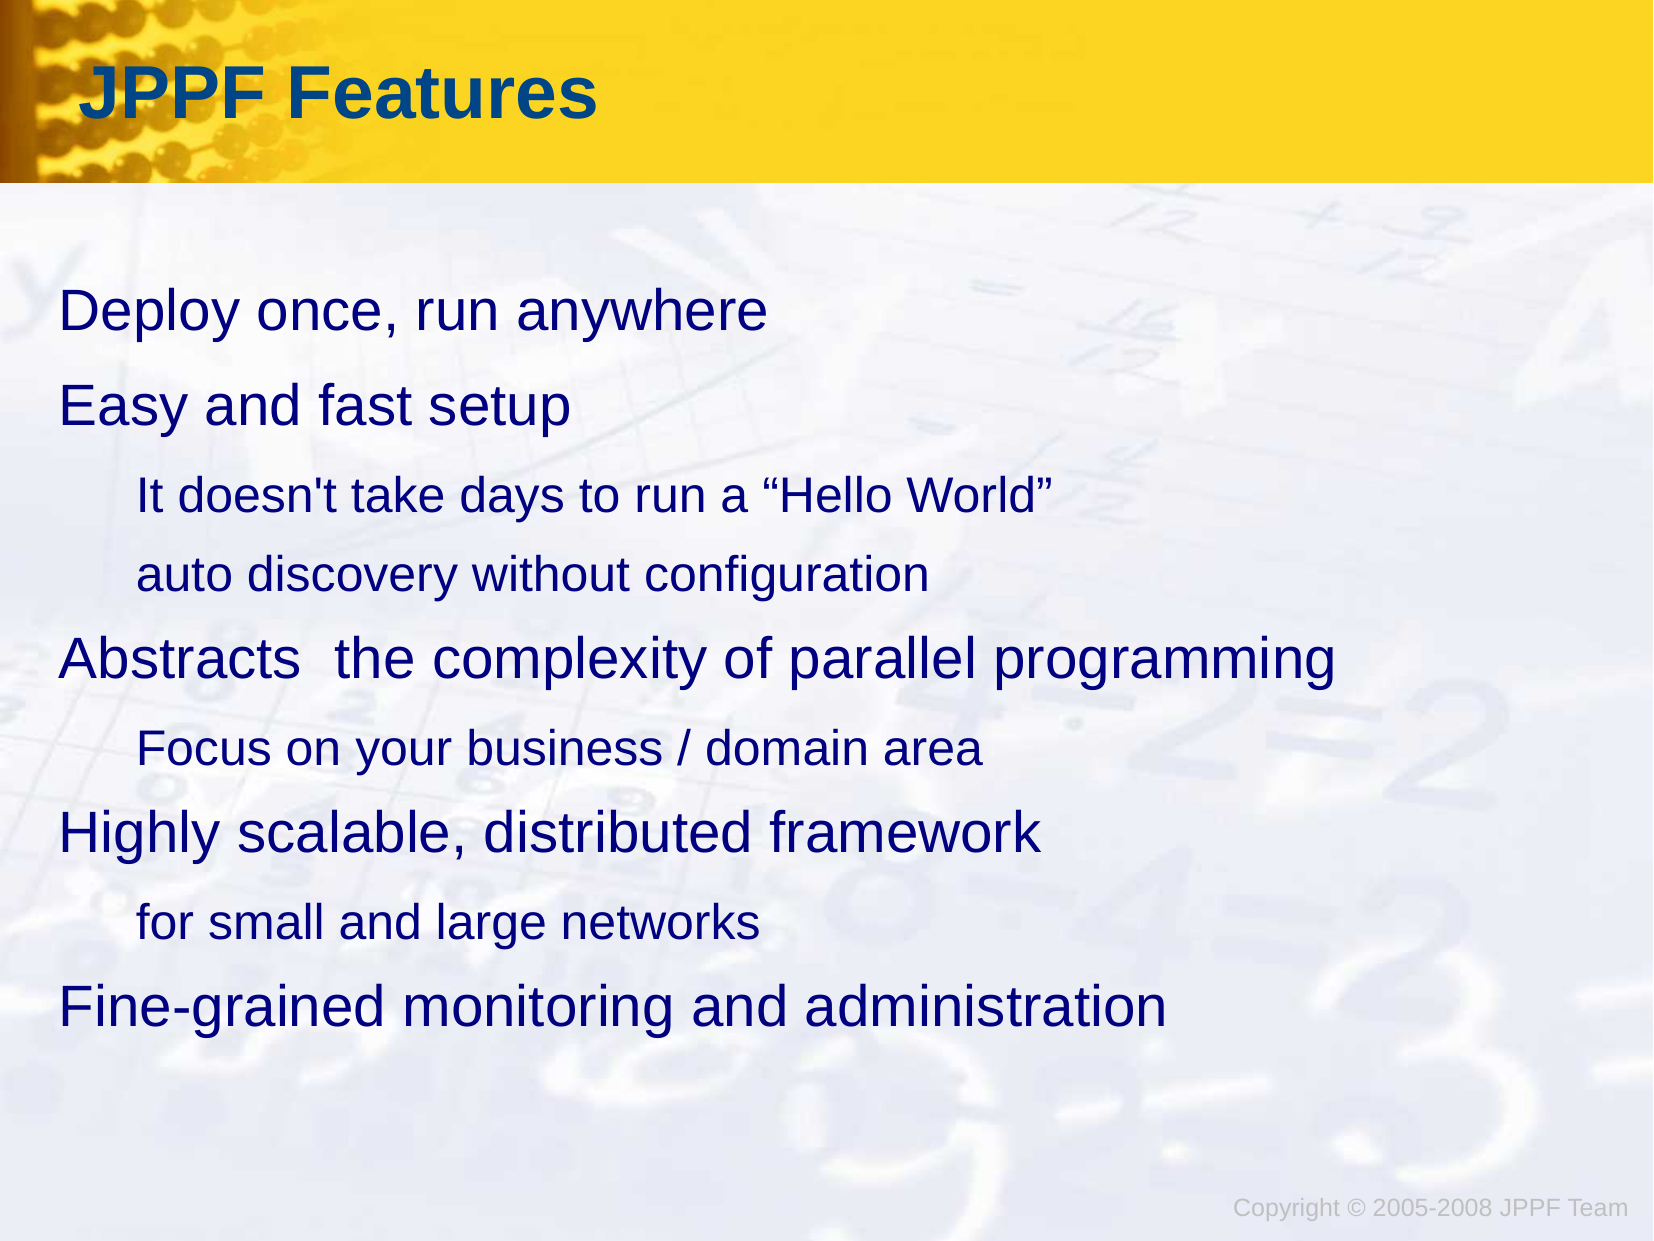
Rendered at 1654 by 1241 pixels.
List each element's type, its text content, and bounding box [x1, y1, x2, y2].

picture [0, 0, 1654, 1241]
title JPPF Features [78, 17, 1567, 168]
list Deploy once, run anywhere Easy and fast setup It doesn't take days to run a “Hello World” auto discovery without configuration Abstracts the complexity of parallel programming Focus on your business / domain area Highly scalable, distributed framework for small and large networks Fine-grained monitoring and administration [41, 277, 1529, 1161]
